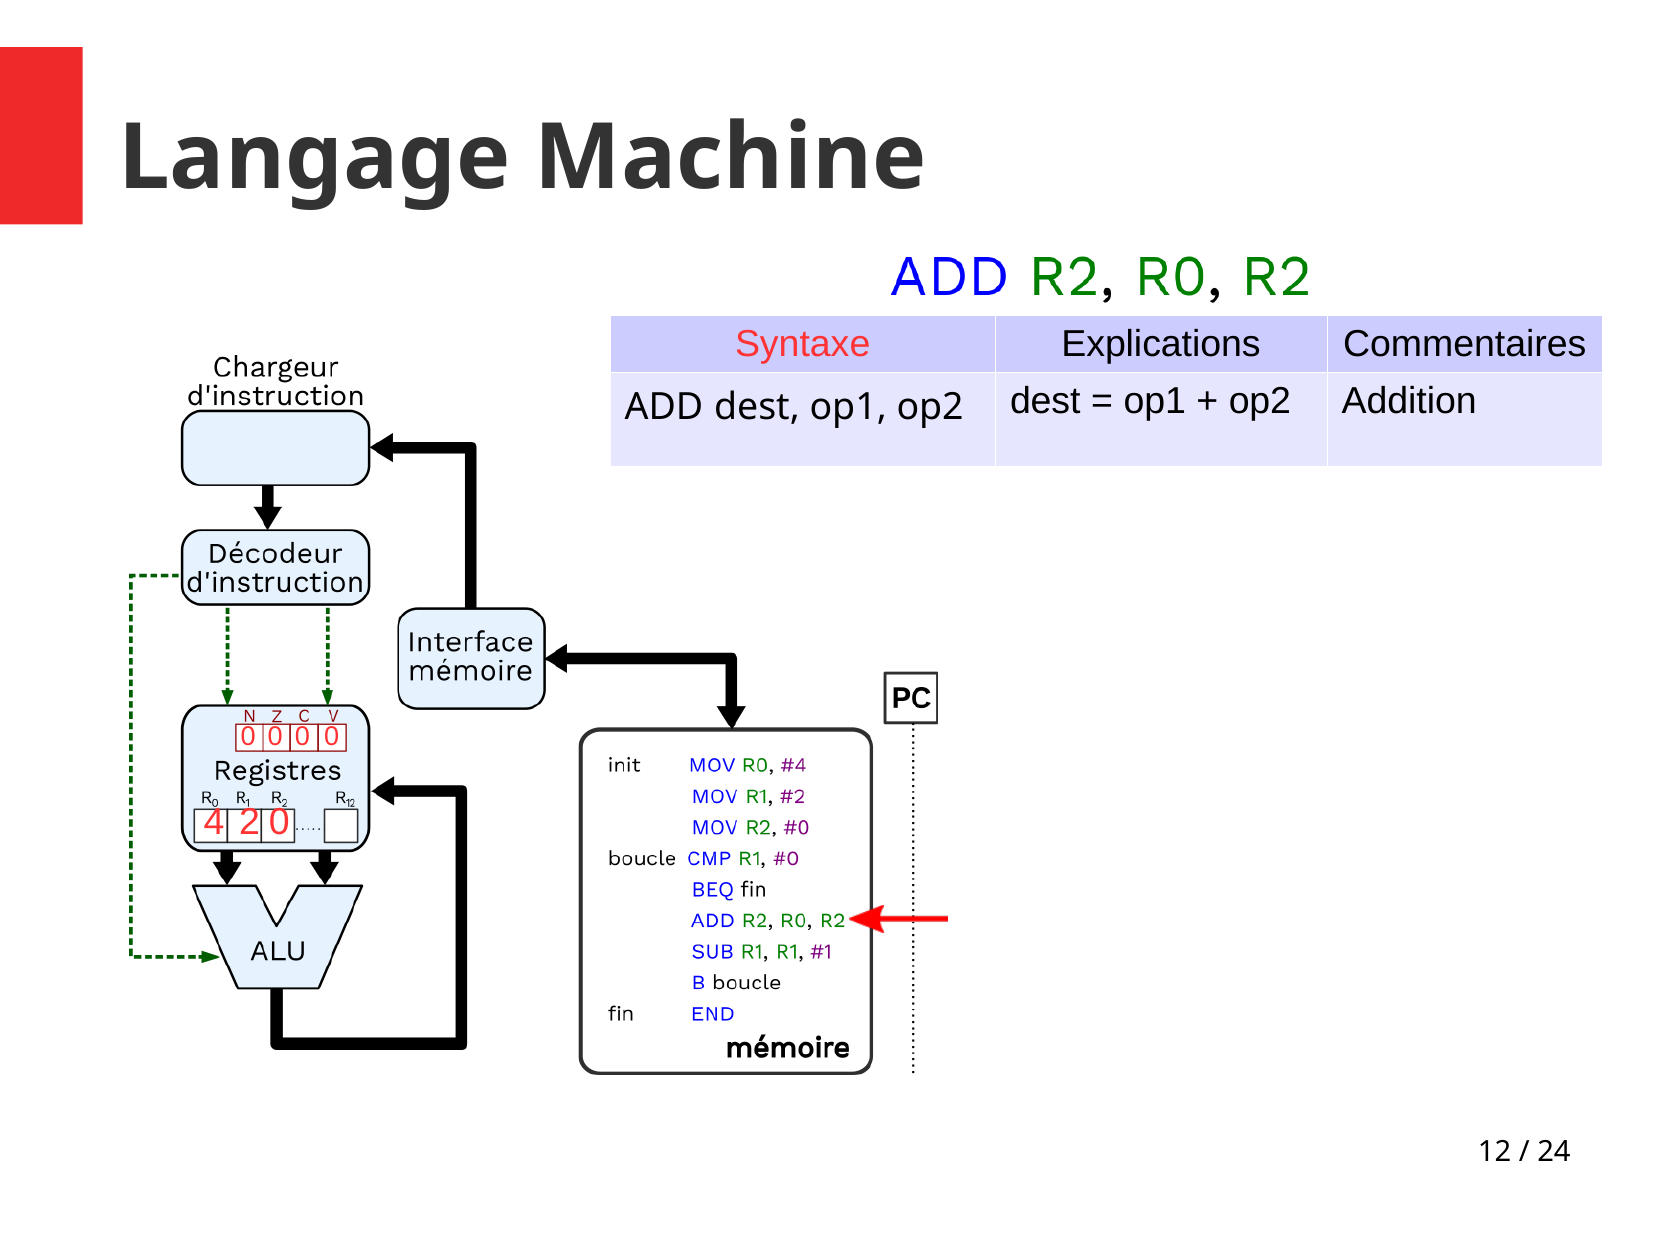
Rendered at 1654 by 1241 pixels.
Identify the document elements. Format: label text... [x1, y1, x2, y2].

text_box 0 [231, 713, 256, 759]
text_box 4 [188, 793, 224, 851]
table_cell Addition [1328, 373, 1602, 466]
table_header Explications [996, 316, 1327, 372]
text_box 2 [224, 793, 254, 851]
picture [129, 355, 948, 1075]
table_header Commentaires [1328, 316, 1602, 372]
title Langage Machine [118, 49, 1571, 257]
text_box 0 [258, 713, 283, 759]
text_box 0 [254, 793, 302, 851]
text_box 0 [315, 713, 339, 760]
table_cell dest = op1 + op2 [996, 373, 1327, 466]
table_header Syntaxe [611, 316, 995, 372]
picture [891, 256, 1308, 303]
text_box 0 [286, 713, 310, 760]
table_cell ADD dest, op1, op2 [611, 373, 995, 466]
